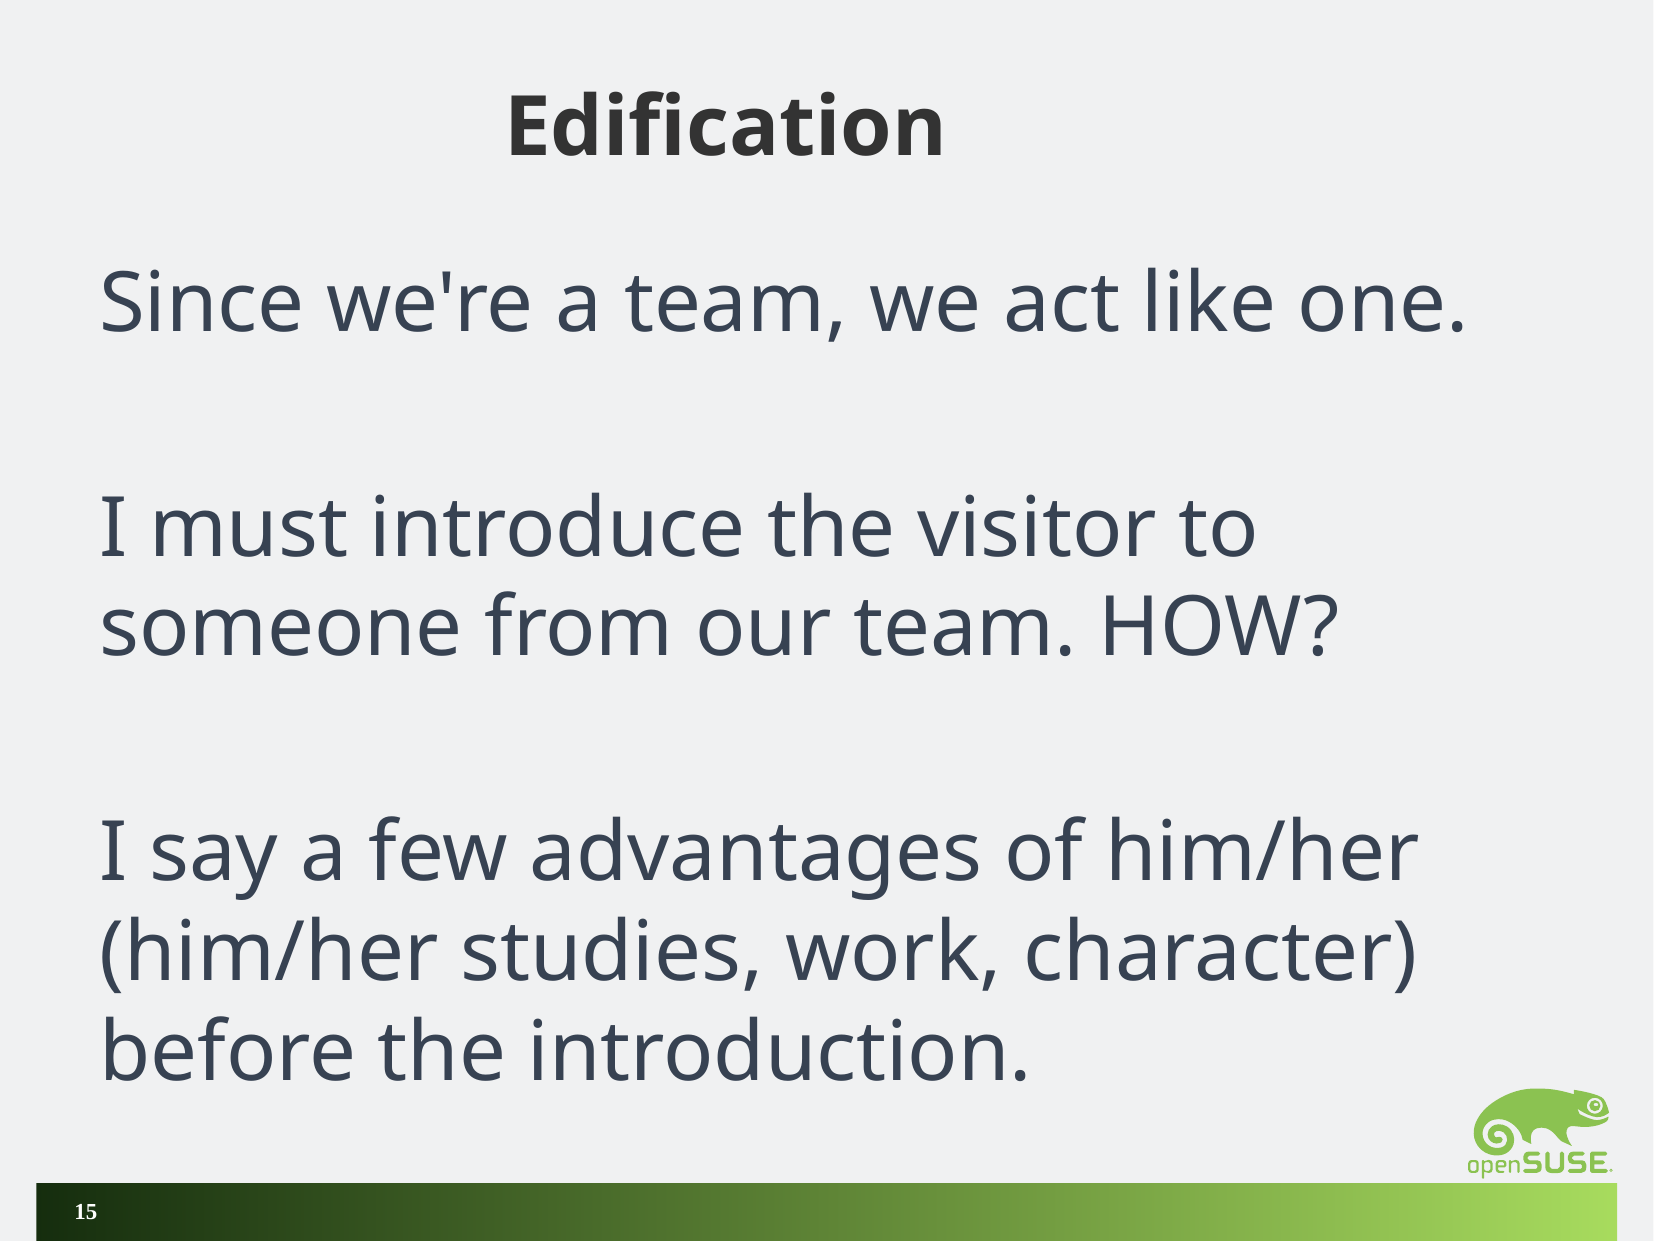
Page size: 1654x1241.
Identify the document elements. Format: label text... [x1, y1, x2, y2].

title Edification [504, 49, 1141, 198]
text_box Since we're a team, we act like one. I must introduce the visitor to someone from our team. HOW? I say a few advantages of him/her (him/her studies, work, character) before the introduction. [84, 232, 1521, 1126]
picture [0, 0, 1654, 1241]
